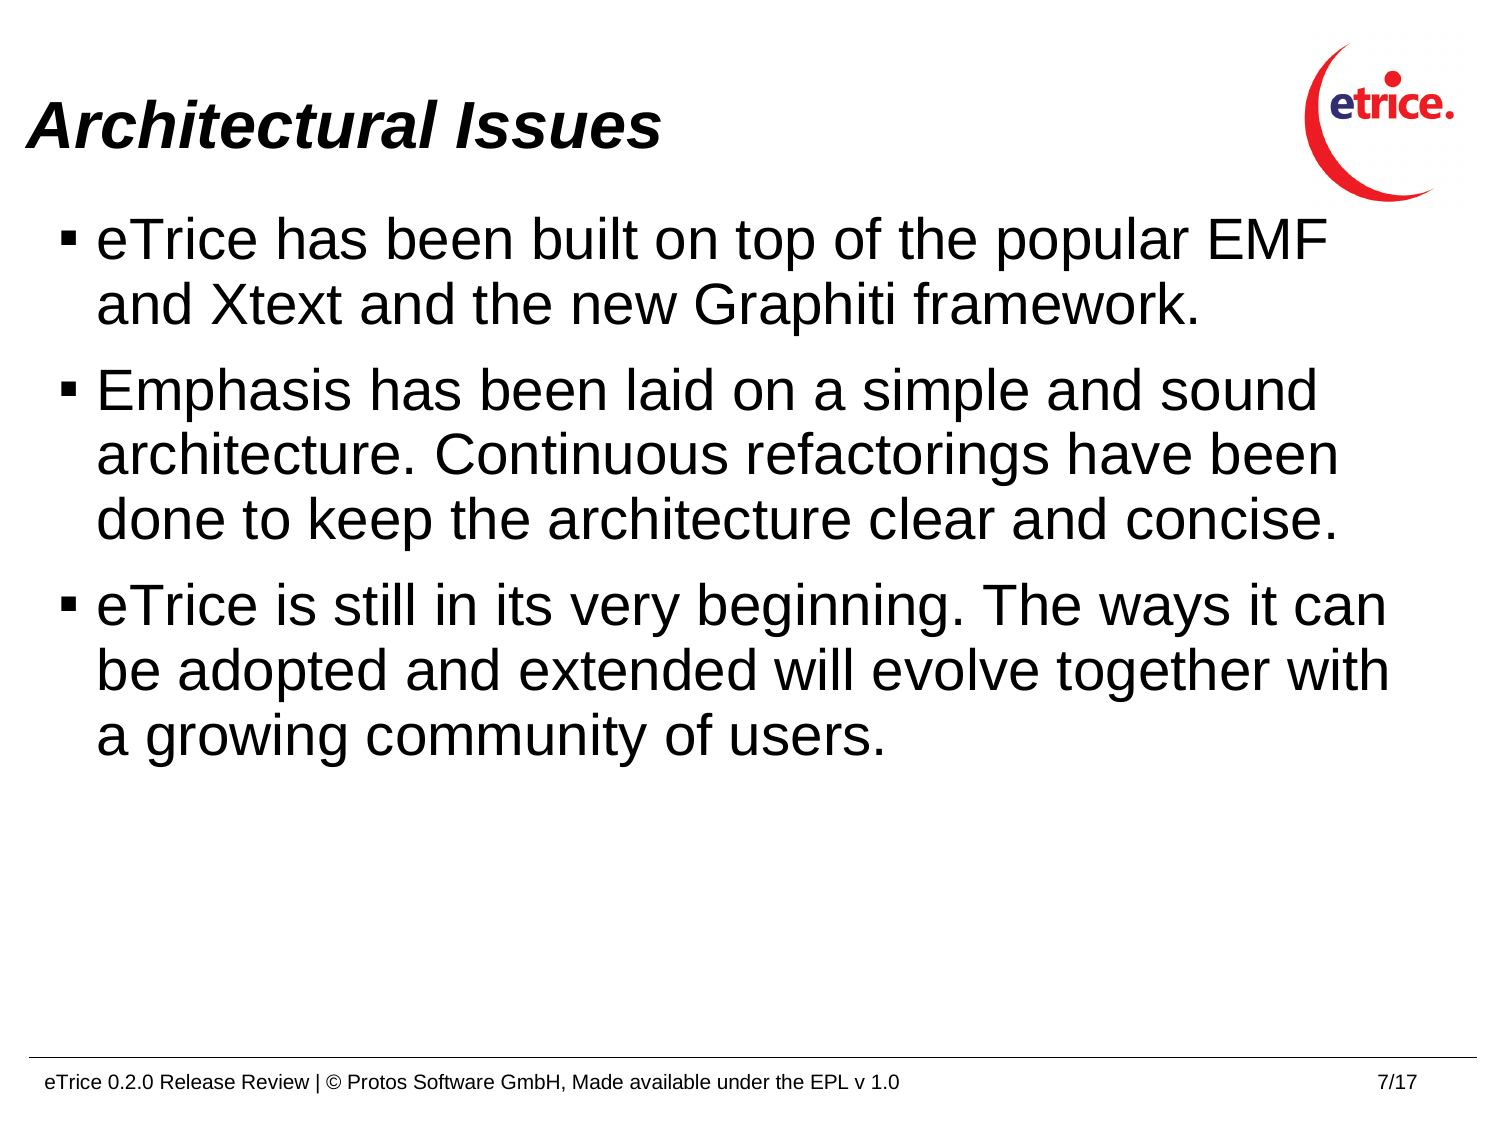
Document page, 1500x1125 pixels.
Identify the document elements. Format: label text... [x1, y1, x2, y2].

title Architectural Issues [26, 84, 1474, 172]
picture [1299, 29, 1477, 207]
list eTrice has been built on top of the popular EMF and Xtext and the new Graphiti framework. Emphasis has been laid on a simple and sound architecture. Continuous refactorings have been done to keep the architecture clear and concise. eTrice is still in its very beginning. The ways it can be adopted and extended will evolve together with a growing community of users. [59, 206, 1418, 1040]
